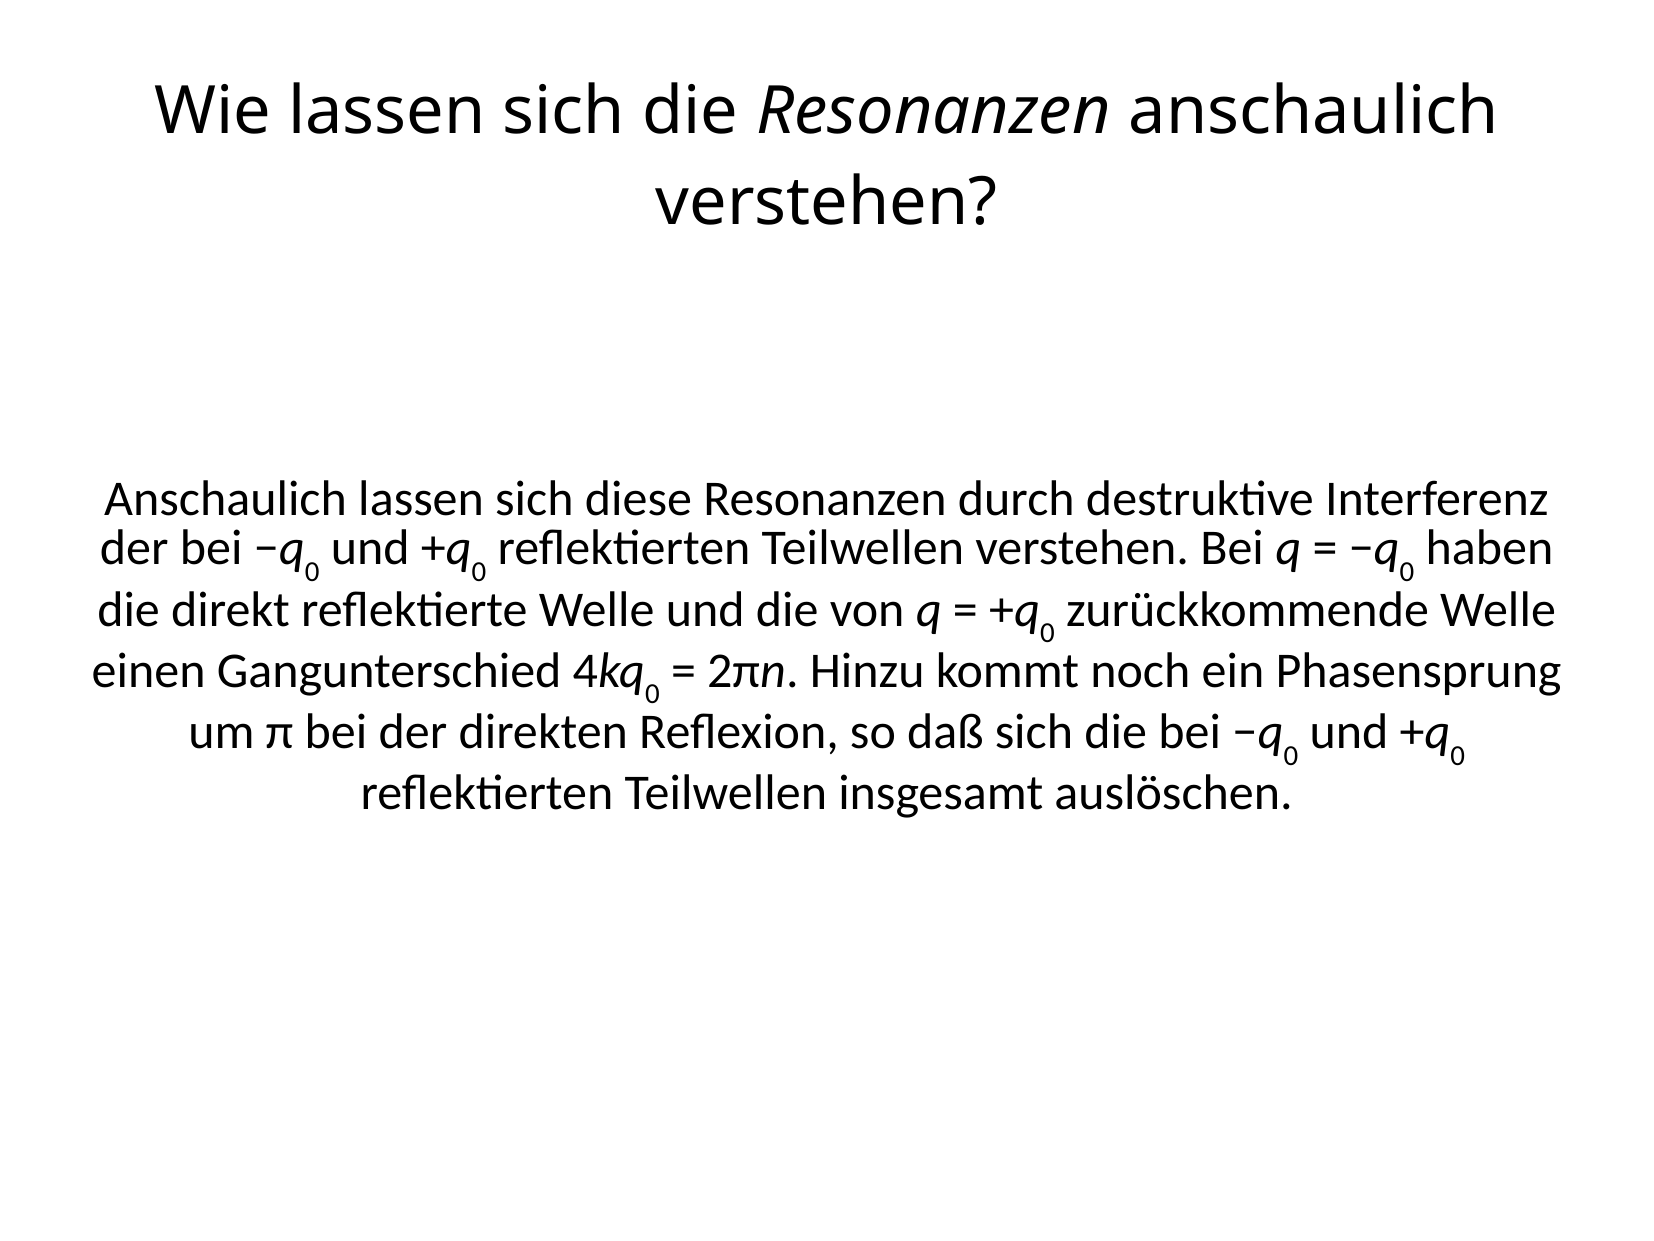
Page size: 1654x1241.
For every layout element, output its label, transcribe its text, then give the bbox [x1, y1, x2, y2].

title Wie lassen sich die Resonanzen anschaulich verstehen? [82, 49, 1571, 257]
subtitle Anschaulich lassen sich diese Resonanzen durch destruktive Interferenz der bei −q0 und +q0 reflektierten Teilwellen verstehen. Bei q = −q0 haben die direkt reflektierte Welle und die von q = +q0 zurückkommende Welle einen Gangunterschied 4kq0 = 2πn. Hinzu kommt noch ein Phasensprung um π bei der direkten Reflexion, so daß sich die bei −q0 und +q0 reflektierten Teilwellen insgesamt auslöschen. [82, 290, 1571, 1010]
